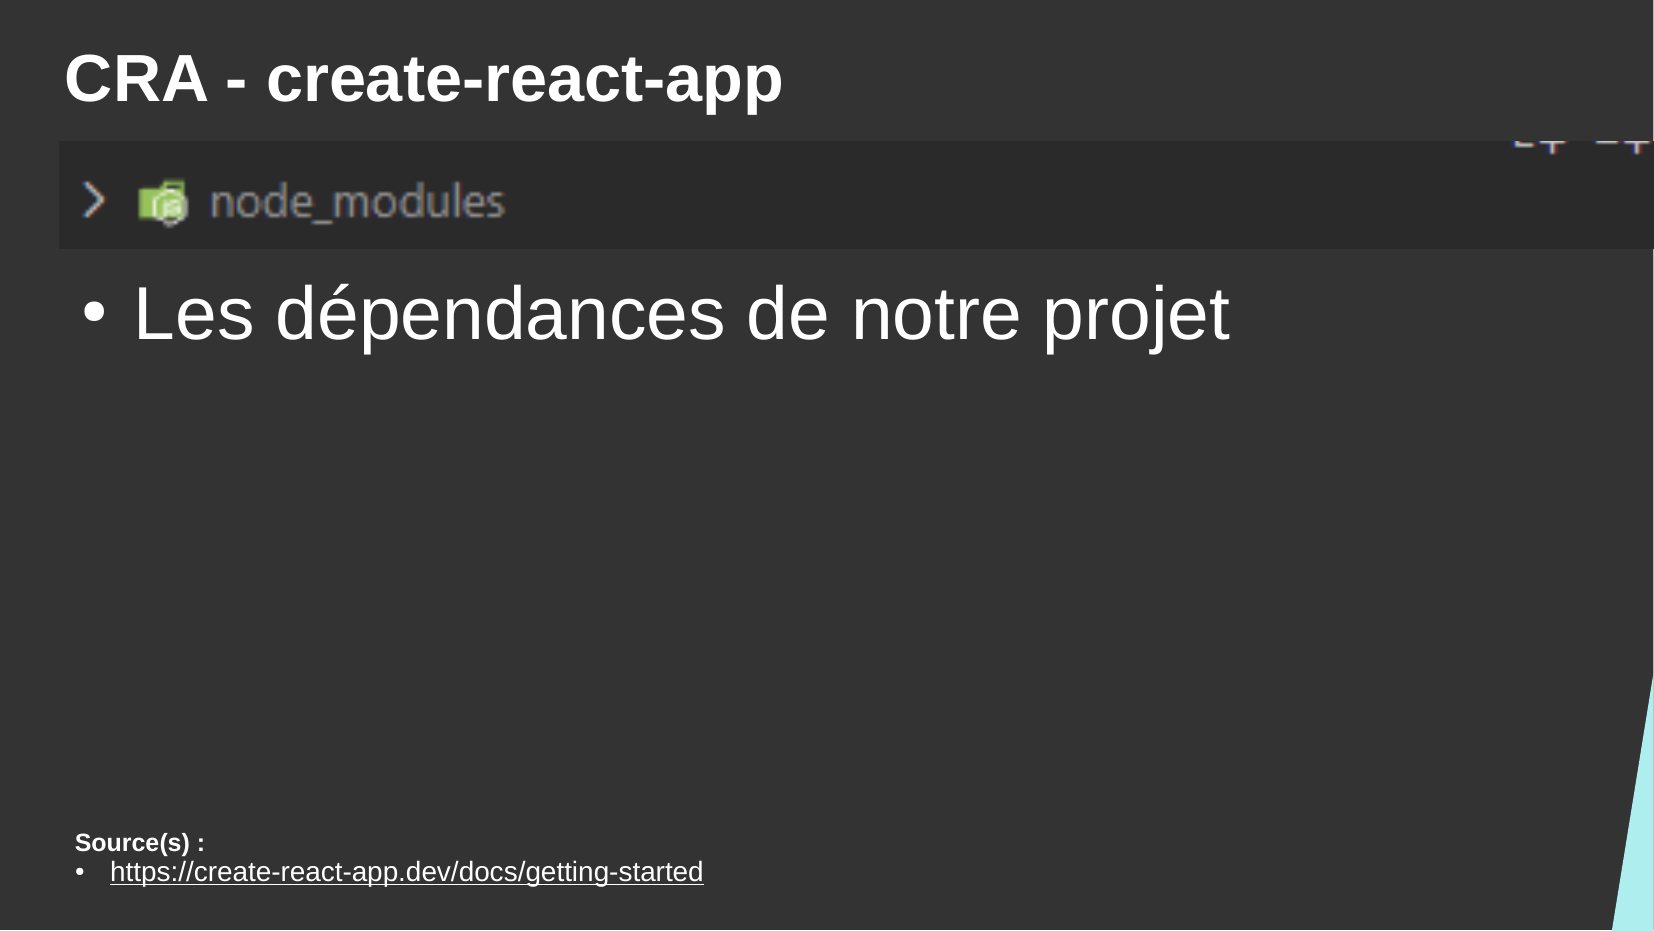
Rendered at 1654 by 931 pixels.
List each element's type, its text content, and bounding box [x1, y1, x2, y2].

text_box Source(s) : https://create-react-app.dev/docs/getting-started [60, 821, 898, 927]
list Les dépendances de notre projet [63, 271, 1625, 603]
text_box [1611, 669, 1654, 931]
title CRA - create-react-app [64, 40, 1635, 119]
picture [59, 141, 1654, 249]
